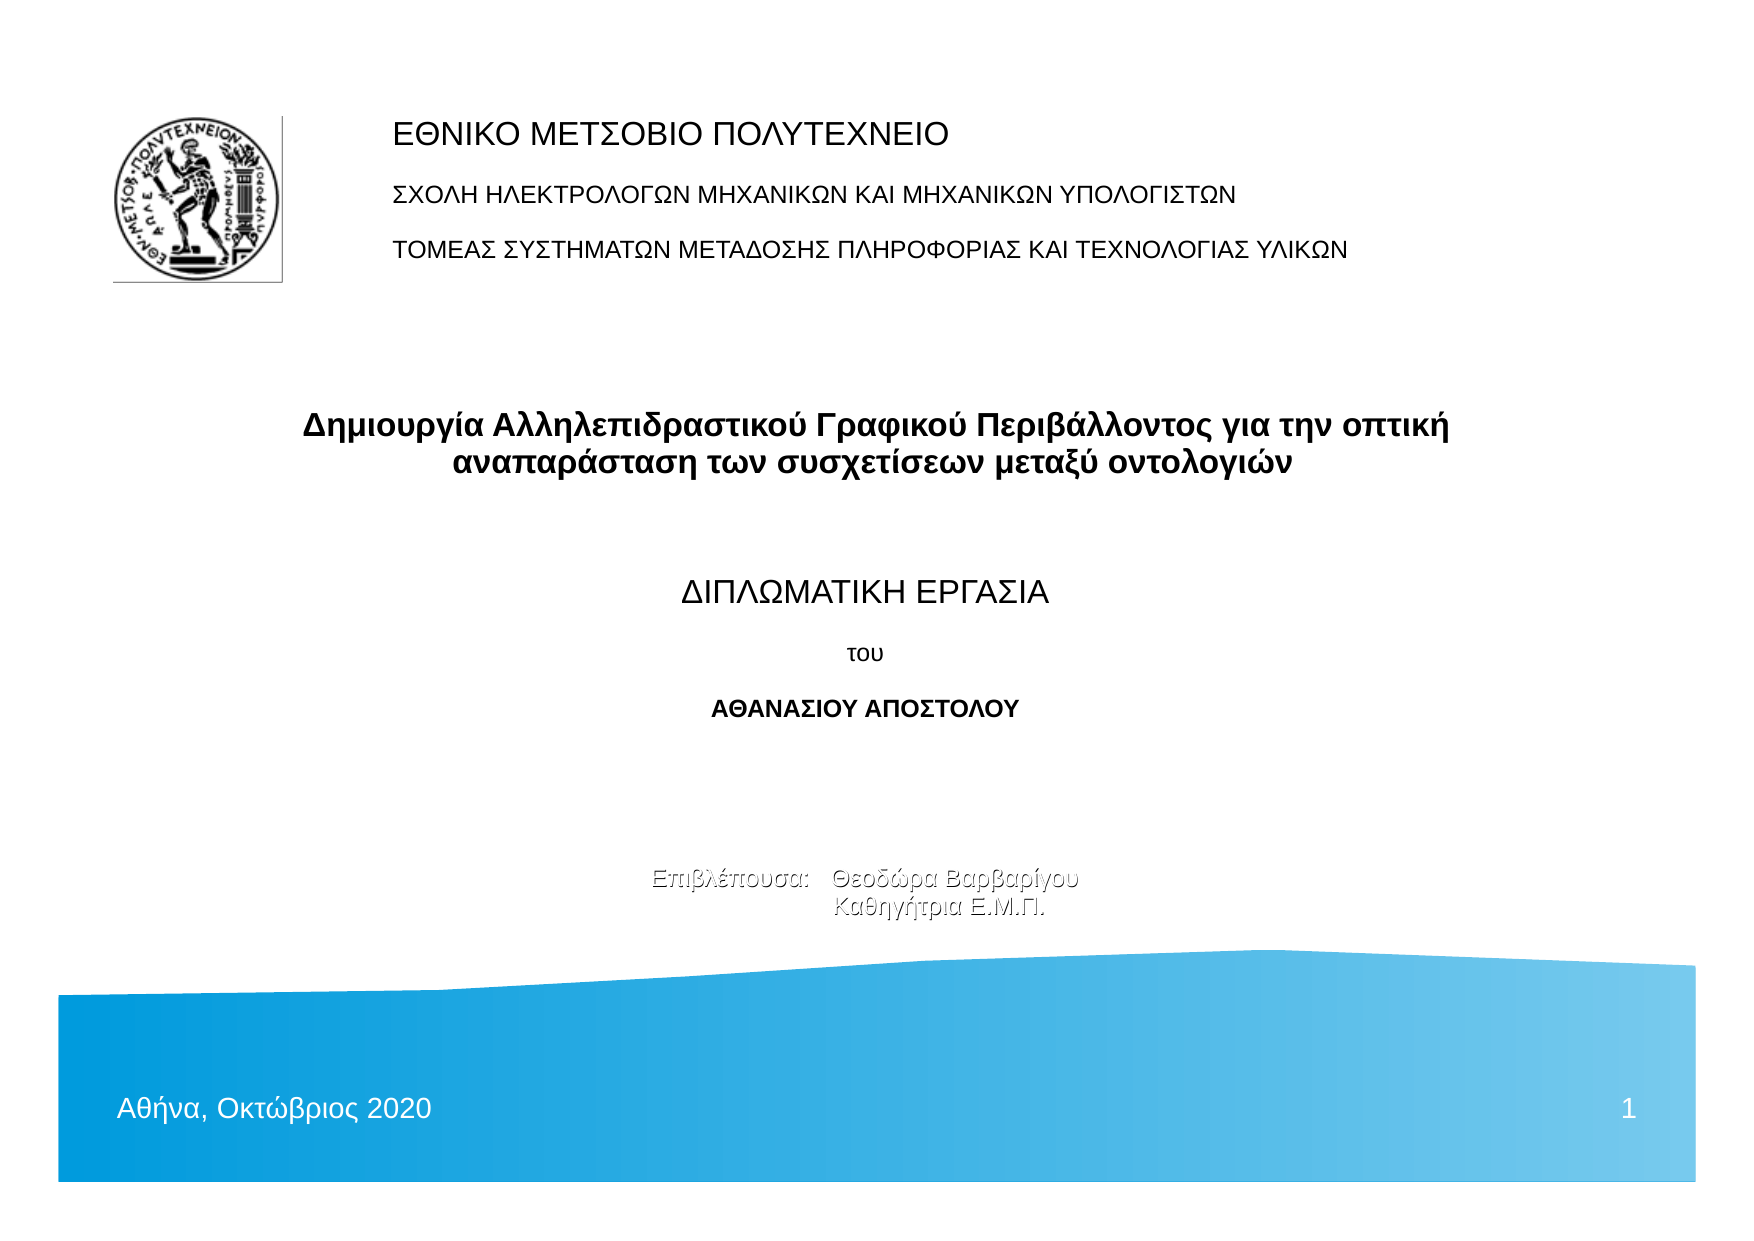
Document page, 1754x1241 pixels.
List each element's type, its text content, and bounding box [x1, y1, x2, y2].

text_box ΔΙΠΛΩΜΑΤΙΚΗ ΕΡΓΑΣΙΑ του ΑΘΑΝΑΣΙΟΥ ΑΠΟΣΤΟΛΟΥ [224, 557, 1507, 738]
picture [113, 116, 284, 284]
subtitle Δημιουργία Αλληλεπιδραστικού Γραφικού Περιβάλλοντος για την οπτική αναπαράσταση των συσχετίσεων μεταξύ οντολογιών [236, 375, 1518, 512]
text_box Επιβλέπουσα: Θεοδώρα Βαρβαρίγου Καθηγήτρια Ε.Μ.Π. [635, 856, 1119, 942]
title ΕΘΝΙΚΟ ΜΕΤΣΟΒΙΟ ΠΟΛΥΤΕΧΝΕΙΟ ΣΧΟΛΗ ΗΛΕΚΤΡΟΛΟΓΩΝ ΜΗΧΑΝΙΚΩΝ ΚΑΙ ΜΗΧΑΝΙΚΩΝ ΥΠΟΛΟΓΙΣΤΩΝ ΤΟΜΕΑΣ ΣΥΣΤΗΜΑΤΩΝ ΜΕΤΑΔΟΣΗΣ ΠΛΗΡΟΦΟΡΙΑΣ ΚΑΙ ΤΕΧΝΟΛΟΓΙΑΣ ΥΛΙΚΩΝ [392, 58, 1497, 322]
